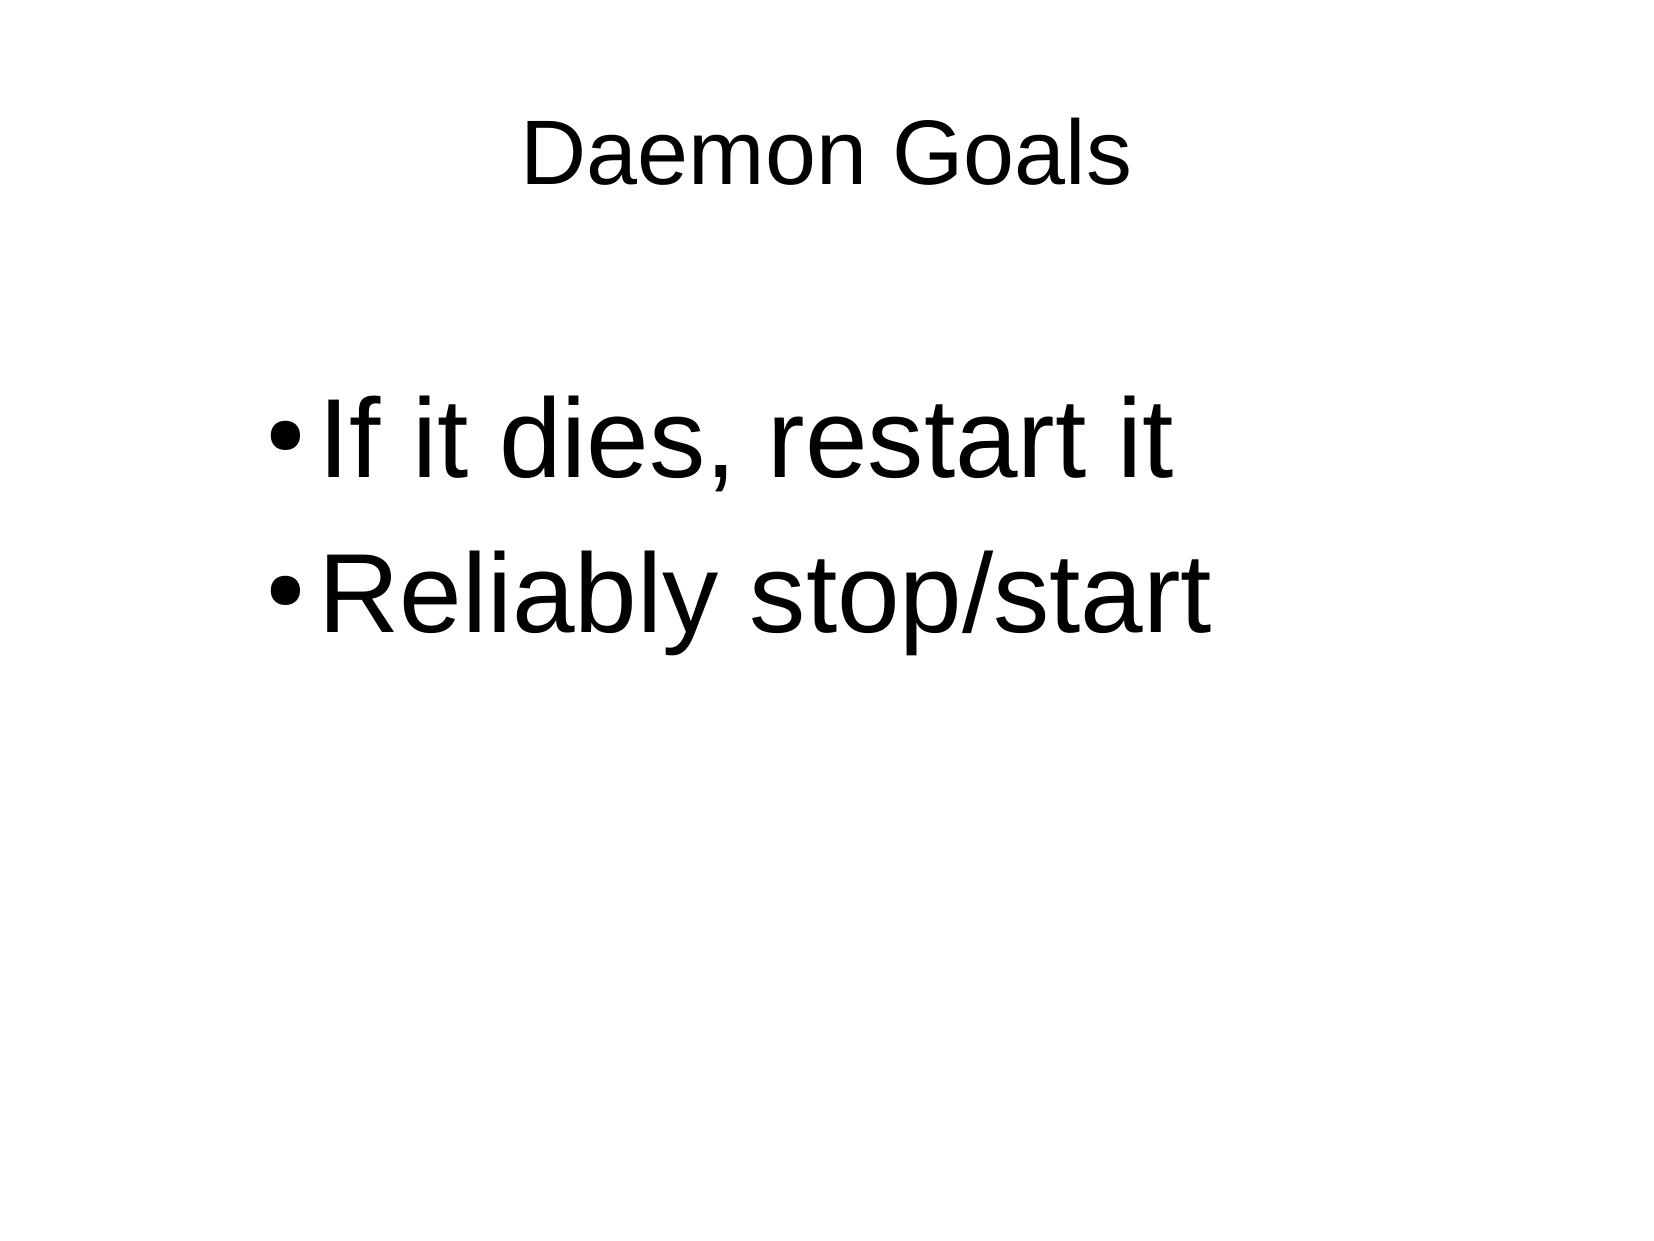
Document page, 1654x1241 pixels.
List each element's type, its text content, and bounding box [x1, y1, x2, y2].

title Daemon Goals [82, 49, 1571, 257]
list If it dies, restart it Reliably stop/start [247, 375, 1441, 871]
